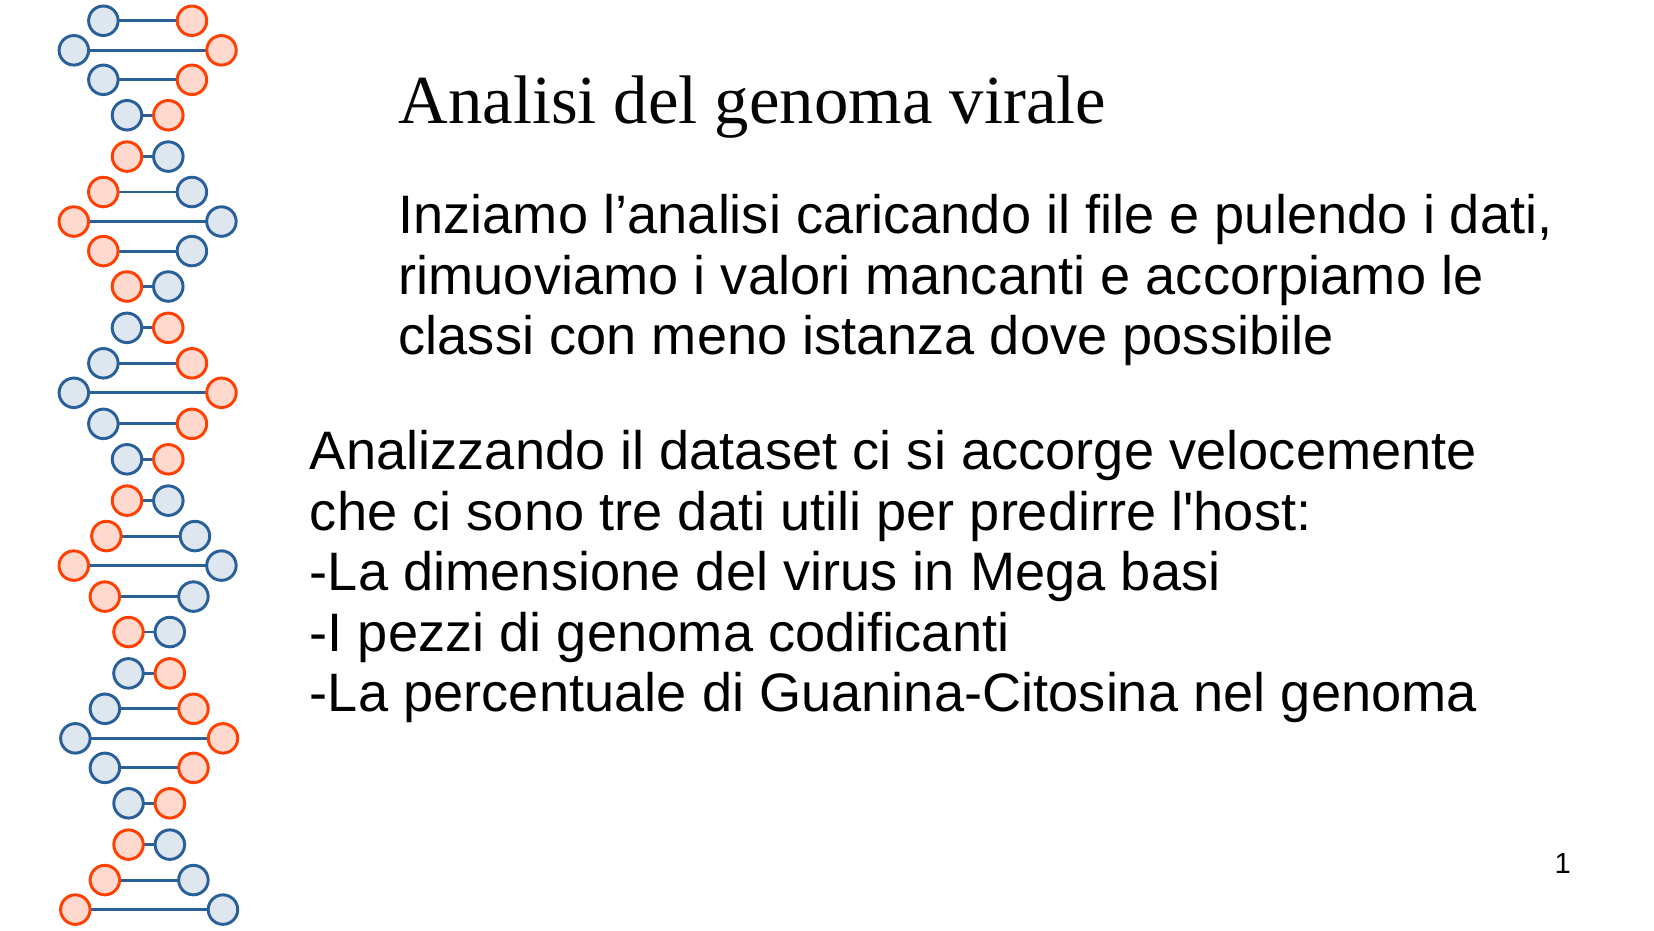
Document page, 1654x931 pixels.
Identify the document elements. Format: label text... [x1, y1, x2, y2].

text_box Analizzando il dataset ci si accorge velocemente che ci sono tre dati utili per predirre l'host: -La dimensione del virus in Mega basi -I pezzi di genoma codificanti -La percentuale di Guanina-Citosina nel genoma [295, 413, 1565, 792]
text_box Inziamo l’analisi caricando il file e pulendo i dati, rimuoviamo i valori mancanti e accorpiamo le classi con meno istanza dove possibile [383, 177, 1625, 435]
title Analisi del genoma virale [88, 23, 1418, 178]
